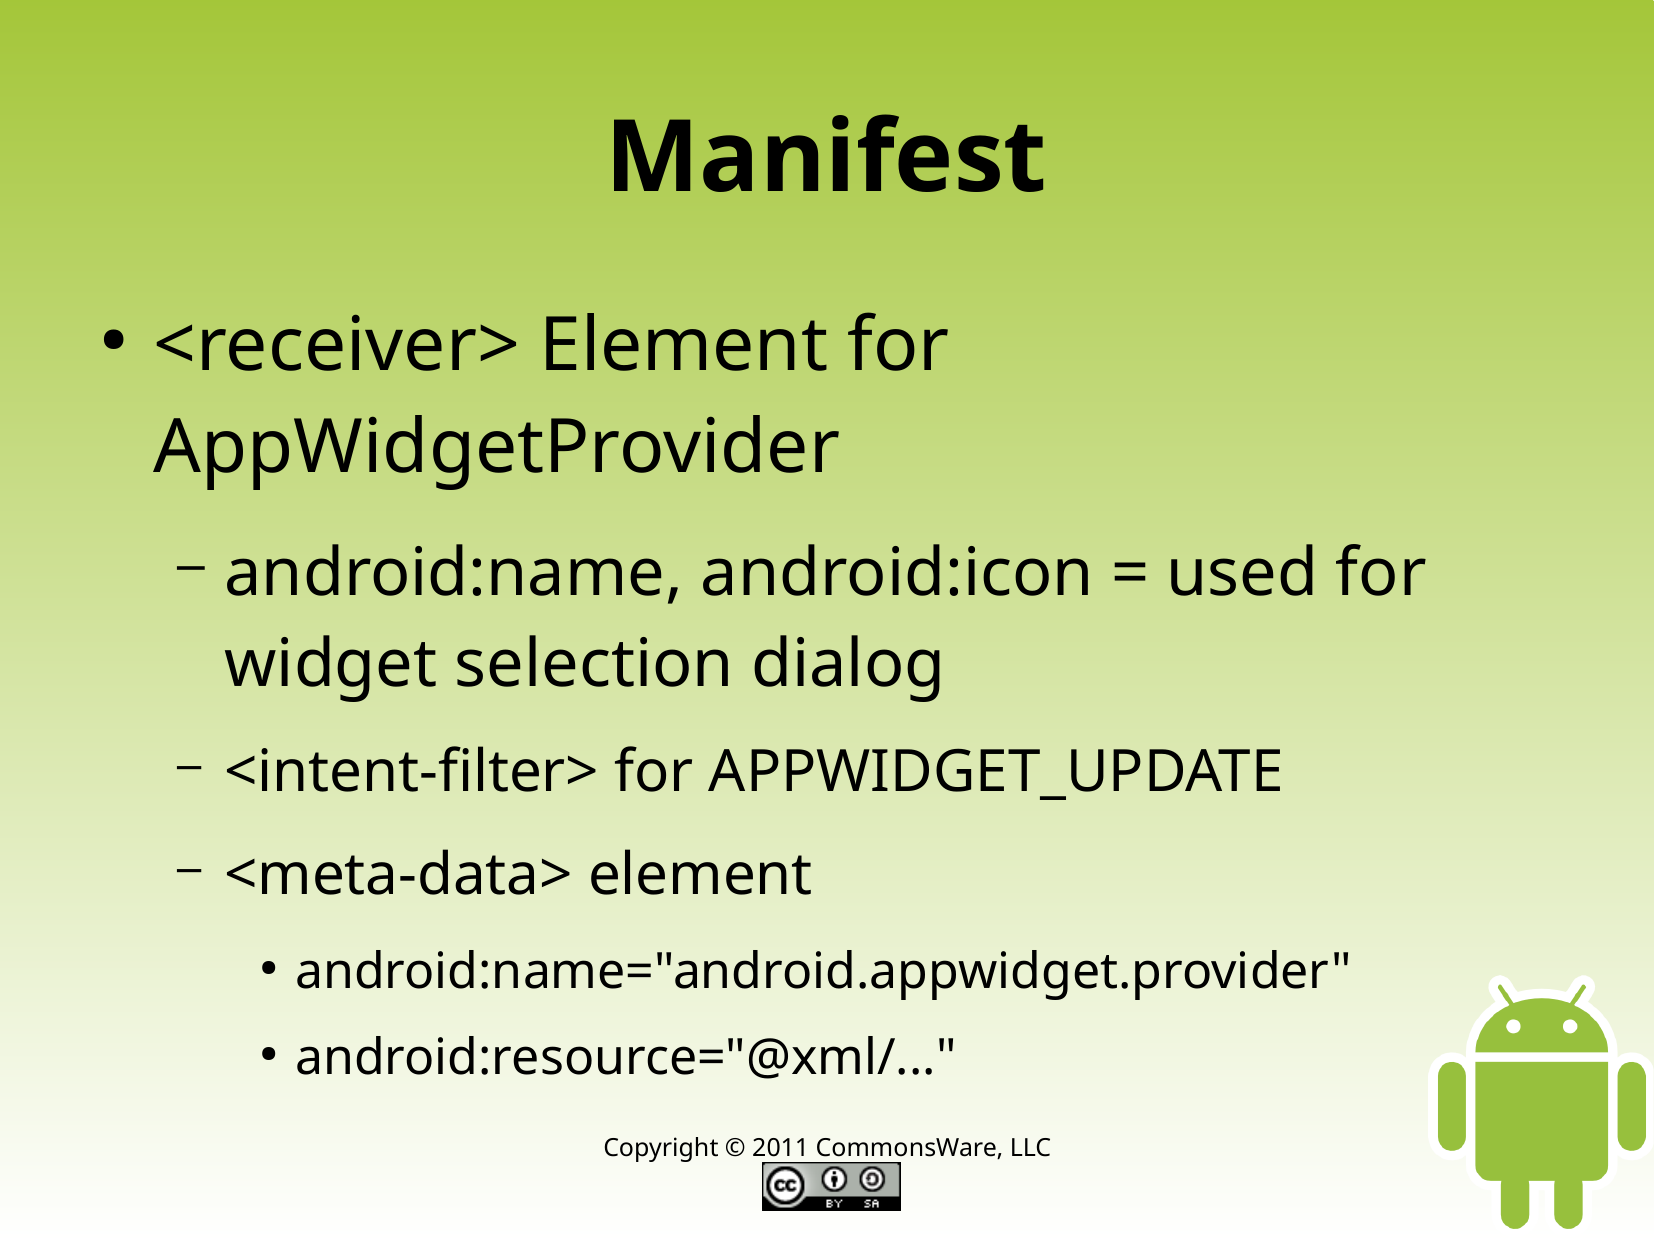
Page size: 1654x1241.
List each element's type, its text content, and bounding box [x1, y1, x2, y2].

title Manifest [82, 49, 1571, 257]
list <receiver> Element for AppWidgetProvider android:name, android:icon = used for widget selection dialog <intent-filter> for APPWIDGET_UPDATE <meta-data> element android:name="android.appwidget.provider" android:resource="@xml/..." [82, 290, 1571, 1094]
picture [1428, 975, 1654, 1238]
picture [762, 1162, 901, 1211]
